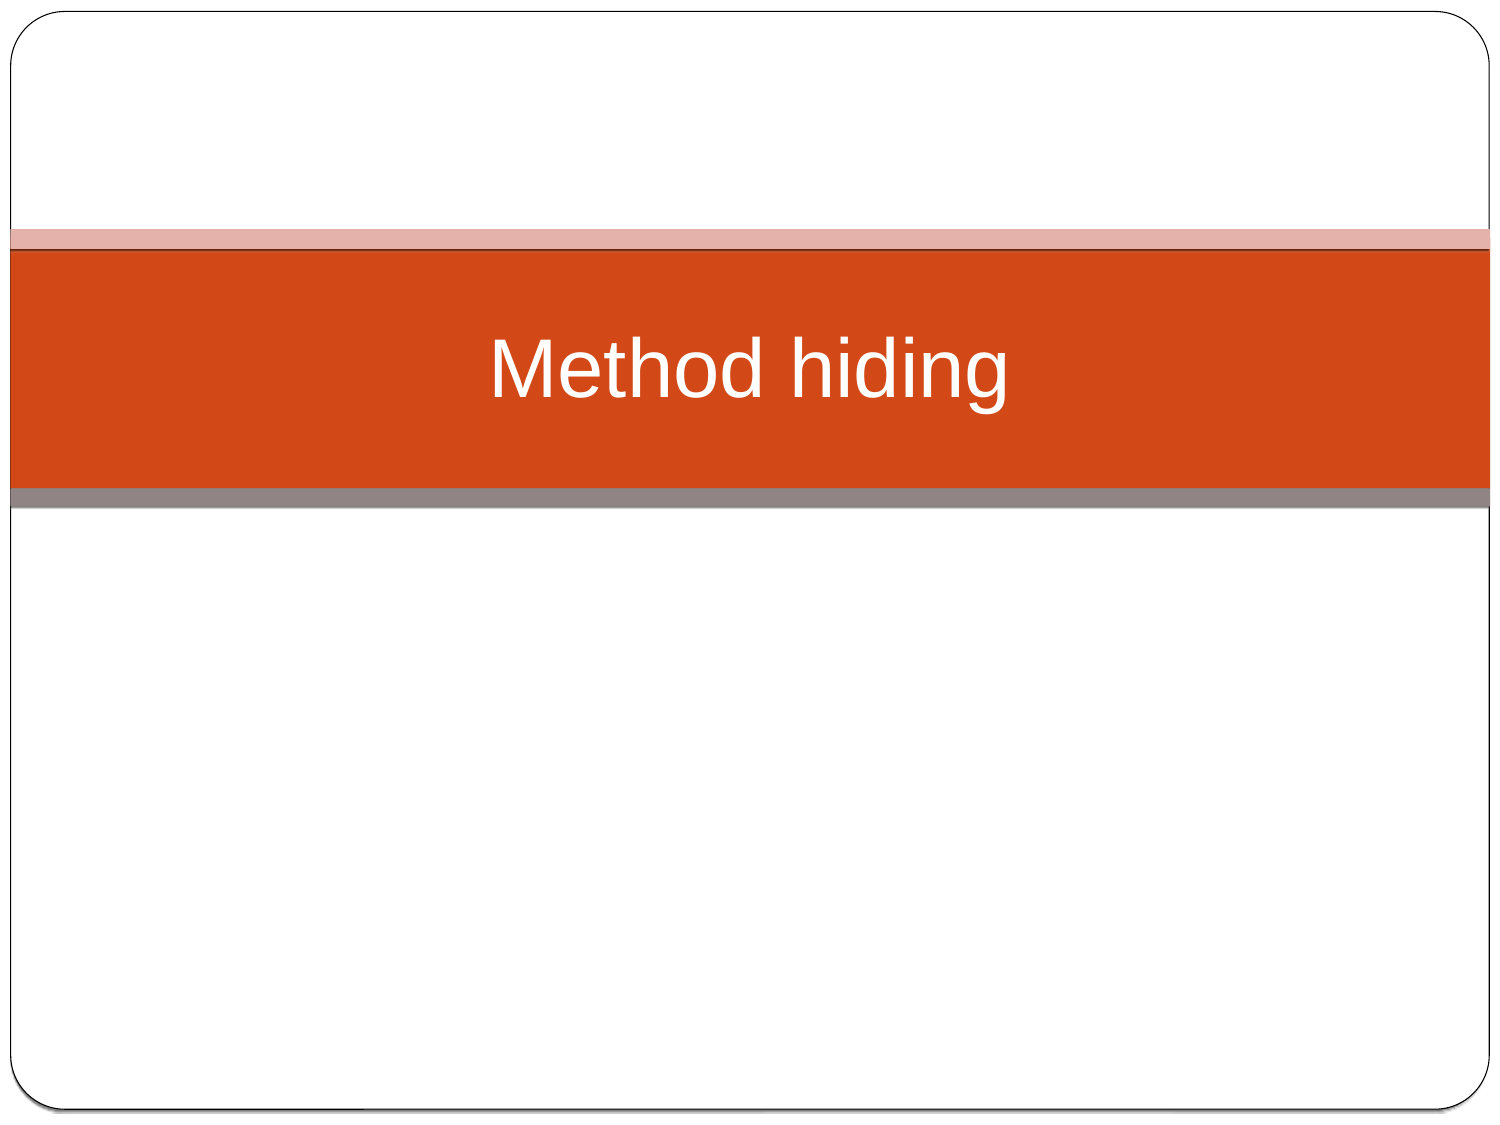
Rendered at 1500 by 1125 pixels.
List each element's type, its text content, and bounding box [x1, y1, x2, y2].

title Method hiding [75, 247, 1425, 489]
